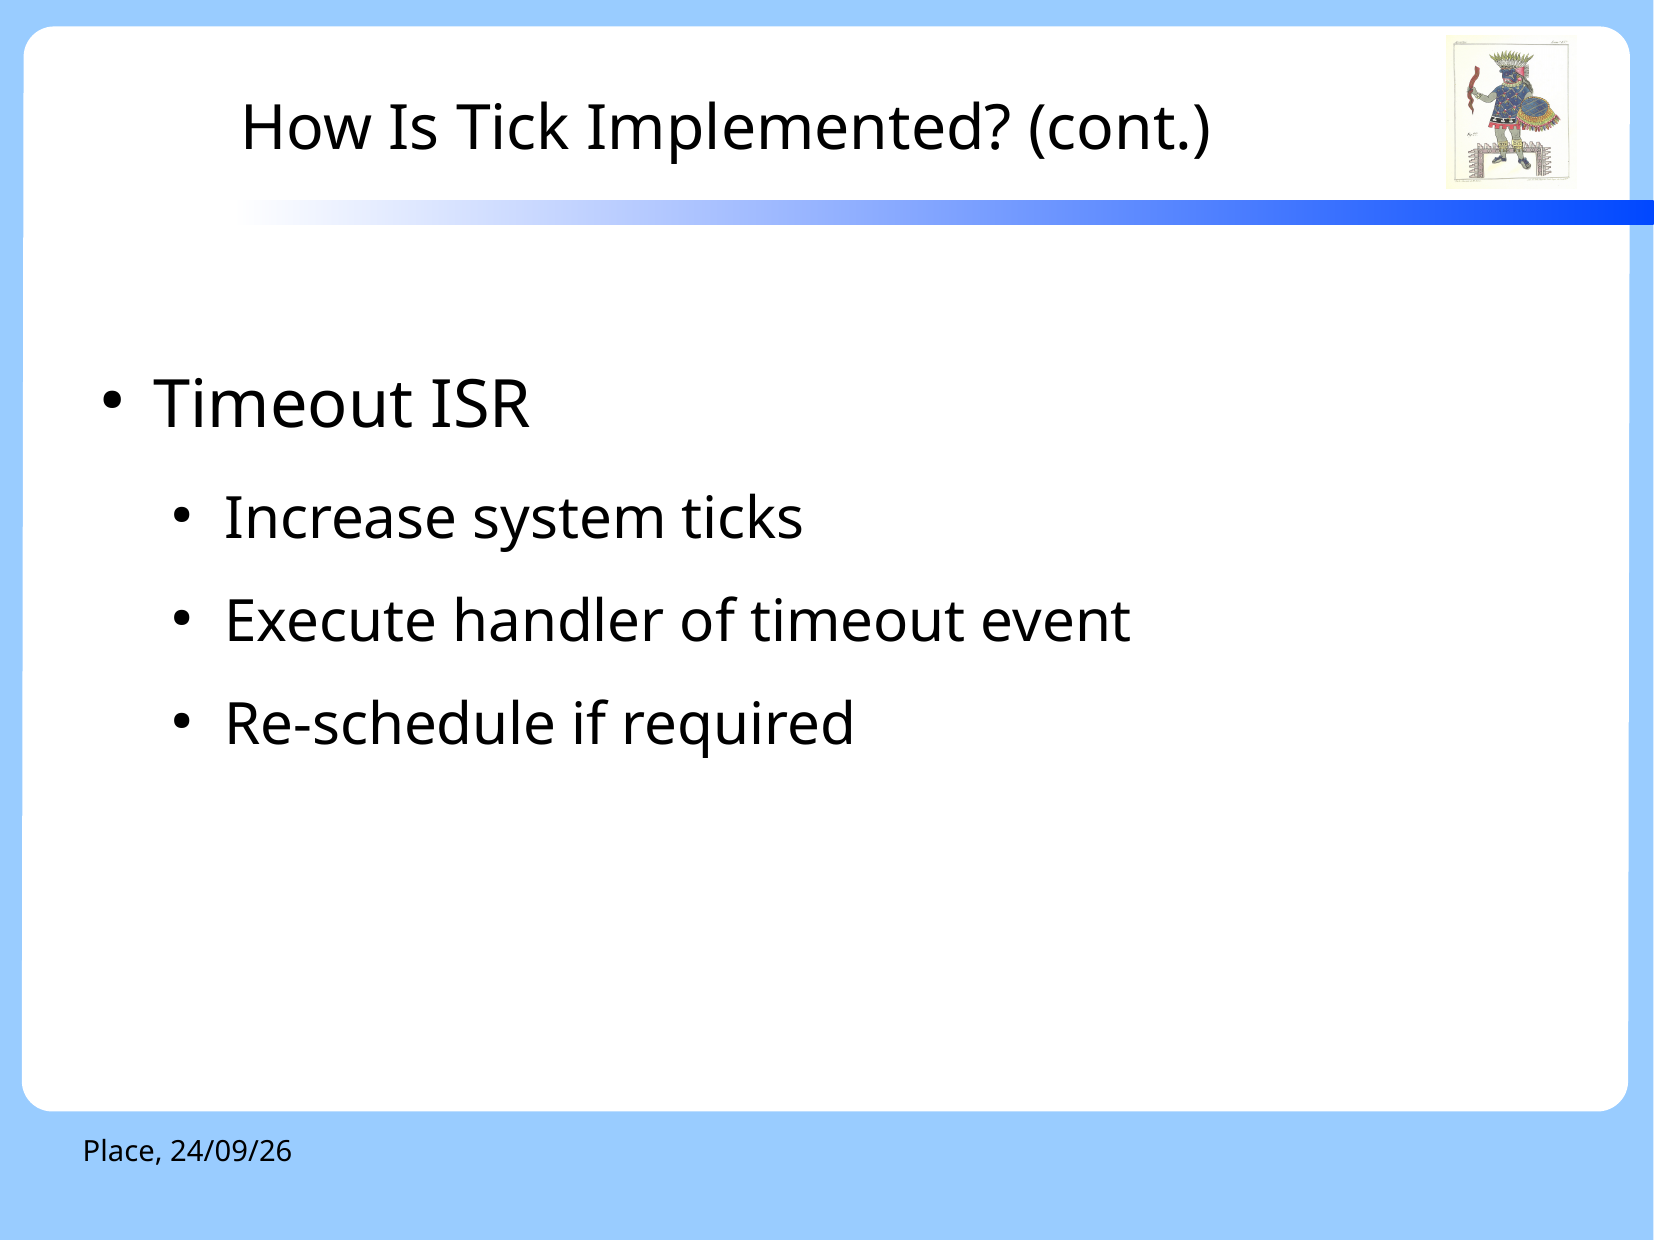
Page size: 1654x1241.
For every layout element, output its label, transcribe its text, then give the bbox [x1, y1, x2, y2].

list Timeout ISR Increase system ticks Execute handler of timeout event Re-schedule if required [82, 236, 1571, 1055]
title How Is Tick Implemented? (cont.) [82, 49, 1371, 201]
picture [1446, 35, 1577, 189]
